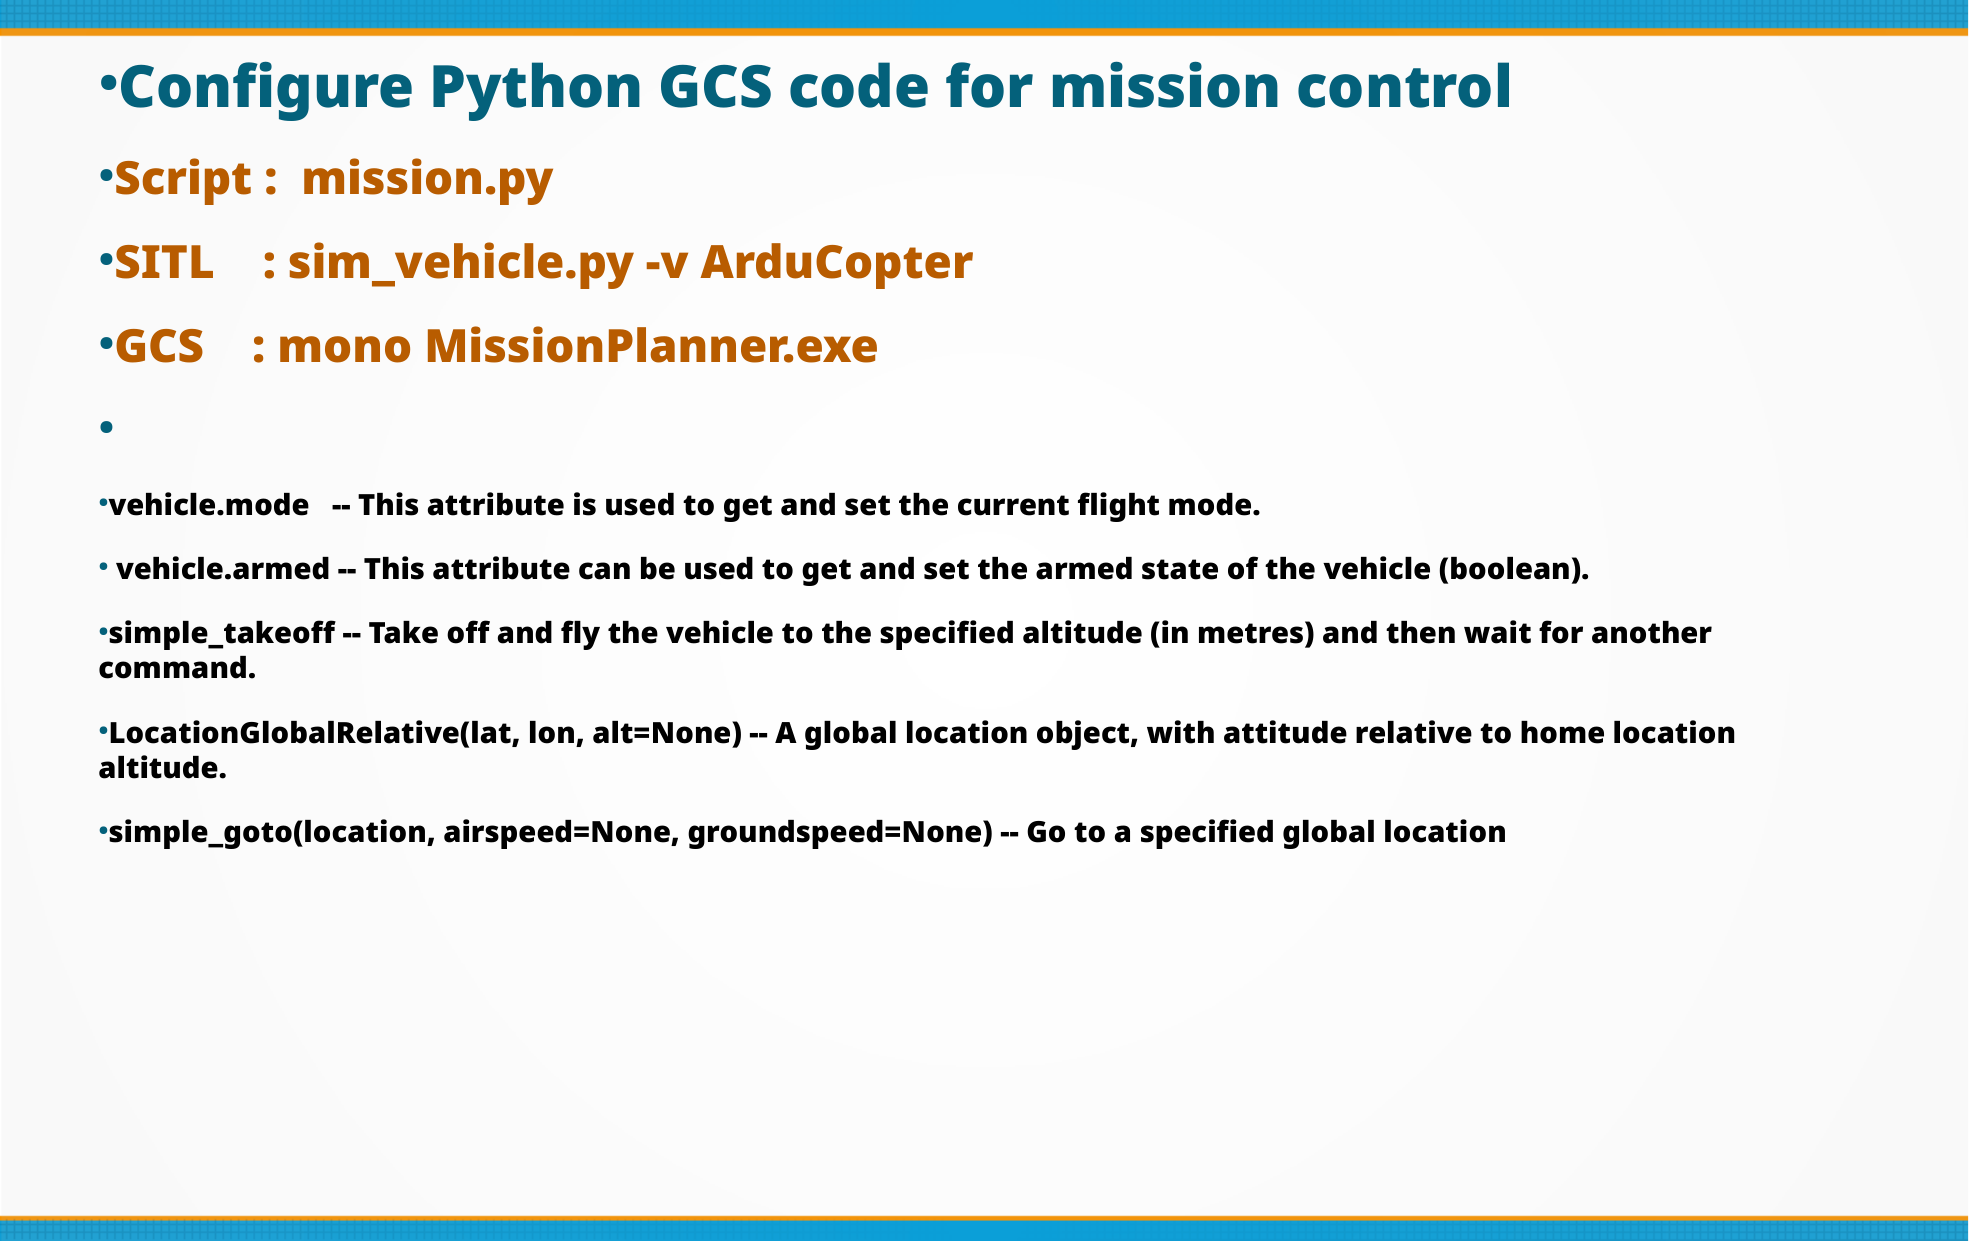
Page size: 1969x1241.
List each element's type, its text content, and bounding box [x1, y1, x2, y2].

subtitle Configure Python GCS code for mission control Script : mission.py SITL : sim_vehicle.py -v ArduCopter GCS : mono MissionPlanner.exe vehicle.mode -- This attribute is used to get and set the current flight mode. vehicle.armed -- This attribute can be used to get and set the armed state of the vehicle (boolean). simple_takeoff -- Take off and fly the vehicle to the specified altitude (in metres) and then wait for another command. LocationGlobalRelative(lat, lon, alt=None) -- A global location object, with attitude relative to home location altitude. simple_goto(location, airspeed=None, groundspeed=None) -- Go to a specified global location [98, 49, 1870, 1010]
